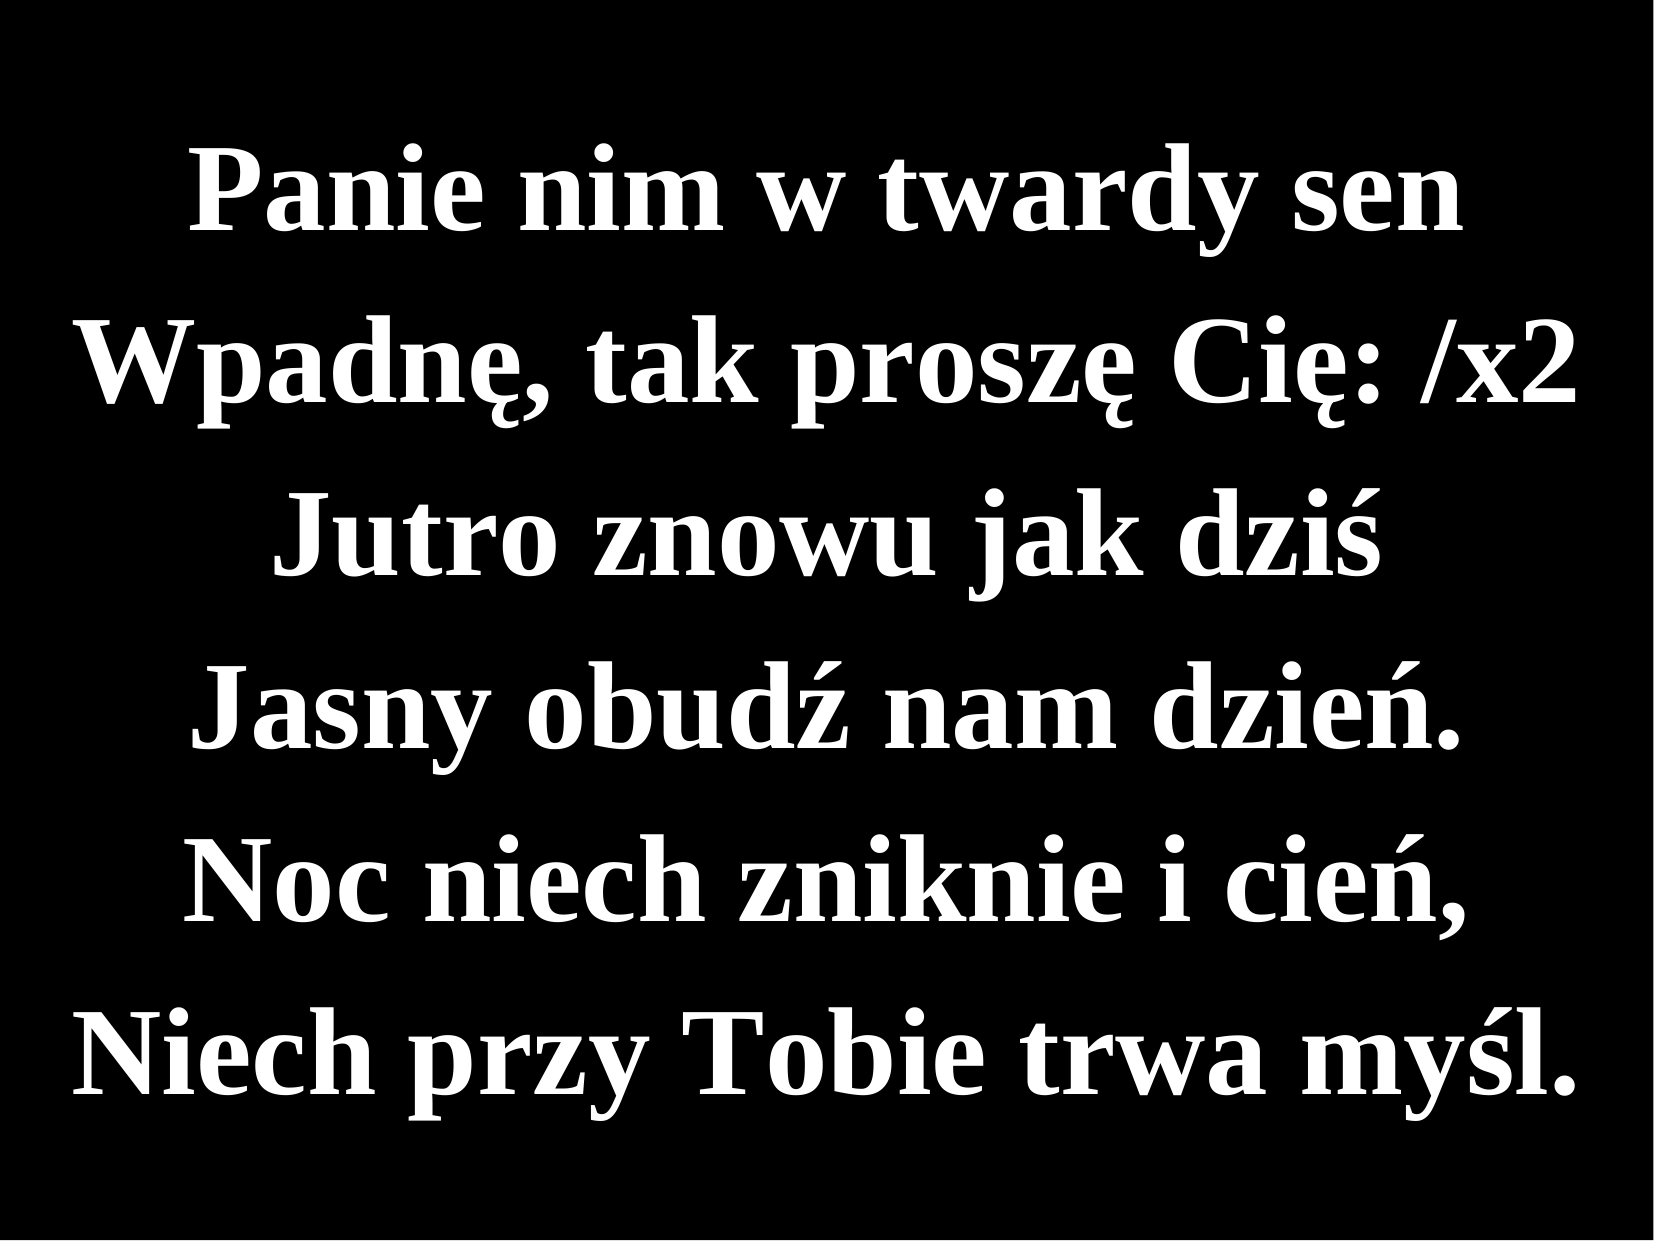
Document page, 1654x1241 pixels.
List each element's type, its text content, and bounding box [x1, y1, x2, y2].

title Panie nim w twardy sen ppp Wpadnę, tak proszę Cię: /x2 ppp Jutro znowu jak dziś ppp Jasny obudź nam dzień. ppp Noc niech zniknie i cień, ppp Niech przy Tobie trwa myśl. [0, 0, 1654, 1241]
